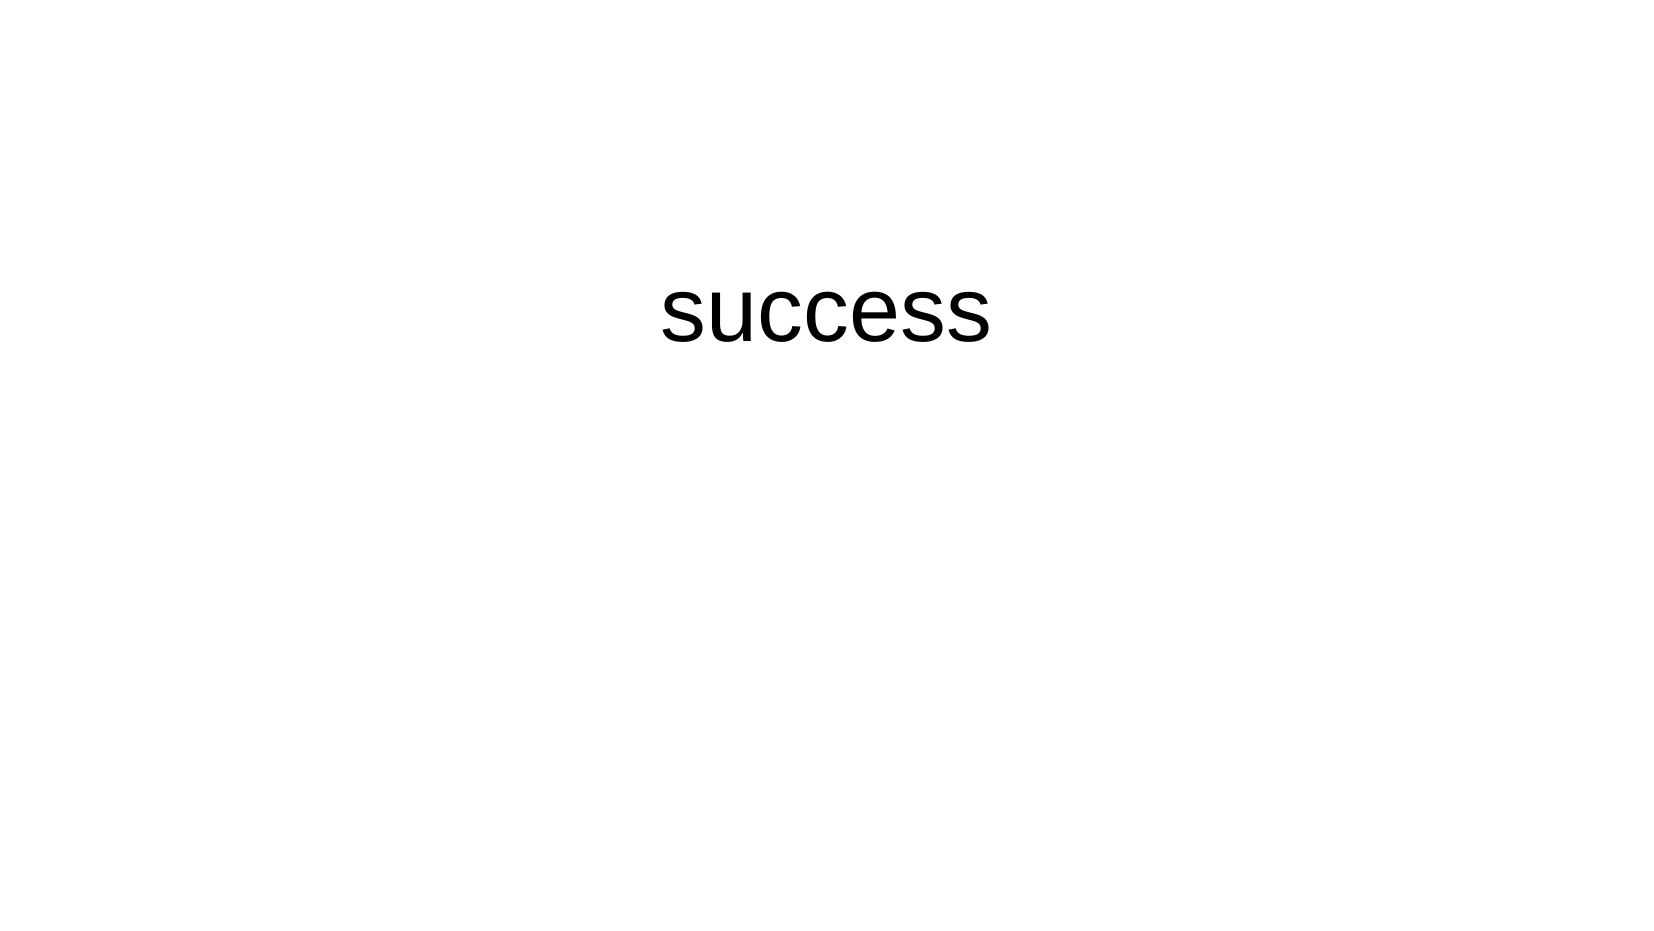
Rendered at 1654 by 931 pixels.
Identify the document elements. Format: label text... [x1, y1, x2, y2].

title success [82, 147, 1571, 473]
